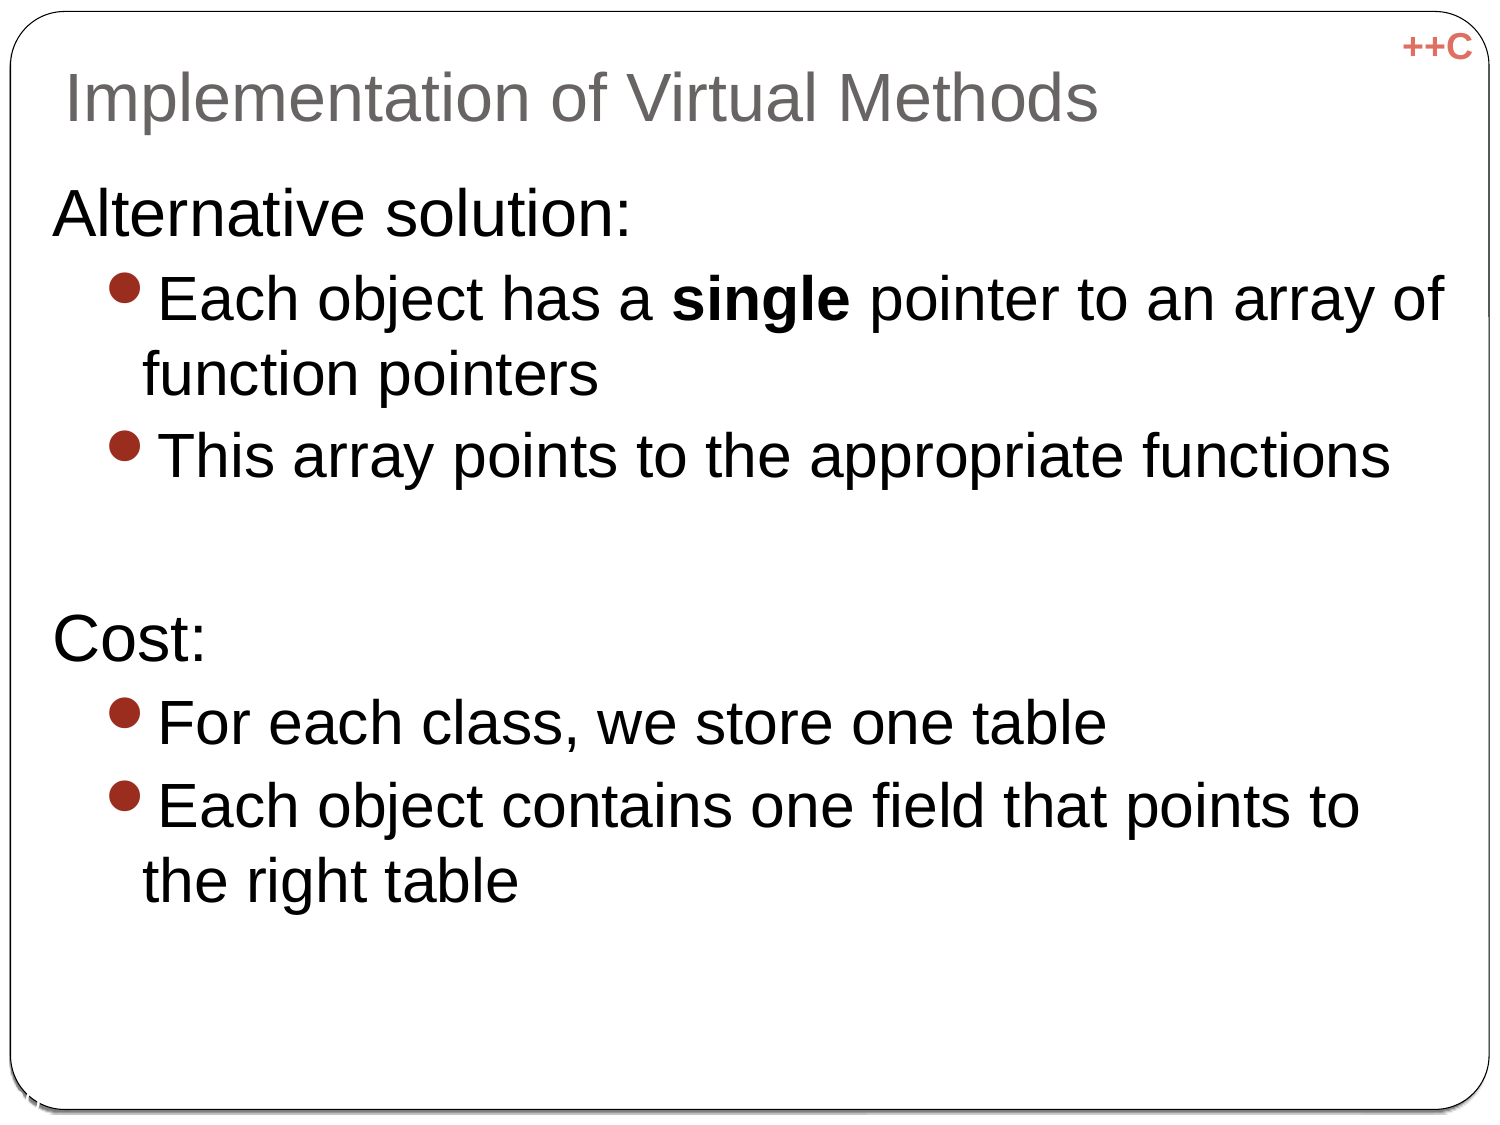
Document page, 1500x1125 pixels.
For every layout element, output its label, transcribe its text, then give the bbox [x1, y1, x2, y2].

list Alternative solution: Each object has a single pointer to an array of function pointers This array points to the appropriate functions Cost: For each class, we store one table Each object contains one field that points to the right table [37, 162, 1463, 1088]
slide_number <number> [0, 1074, 50, 1125]
title Implementation of Virtual Methods [50, 45, 1450, 150]
